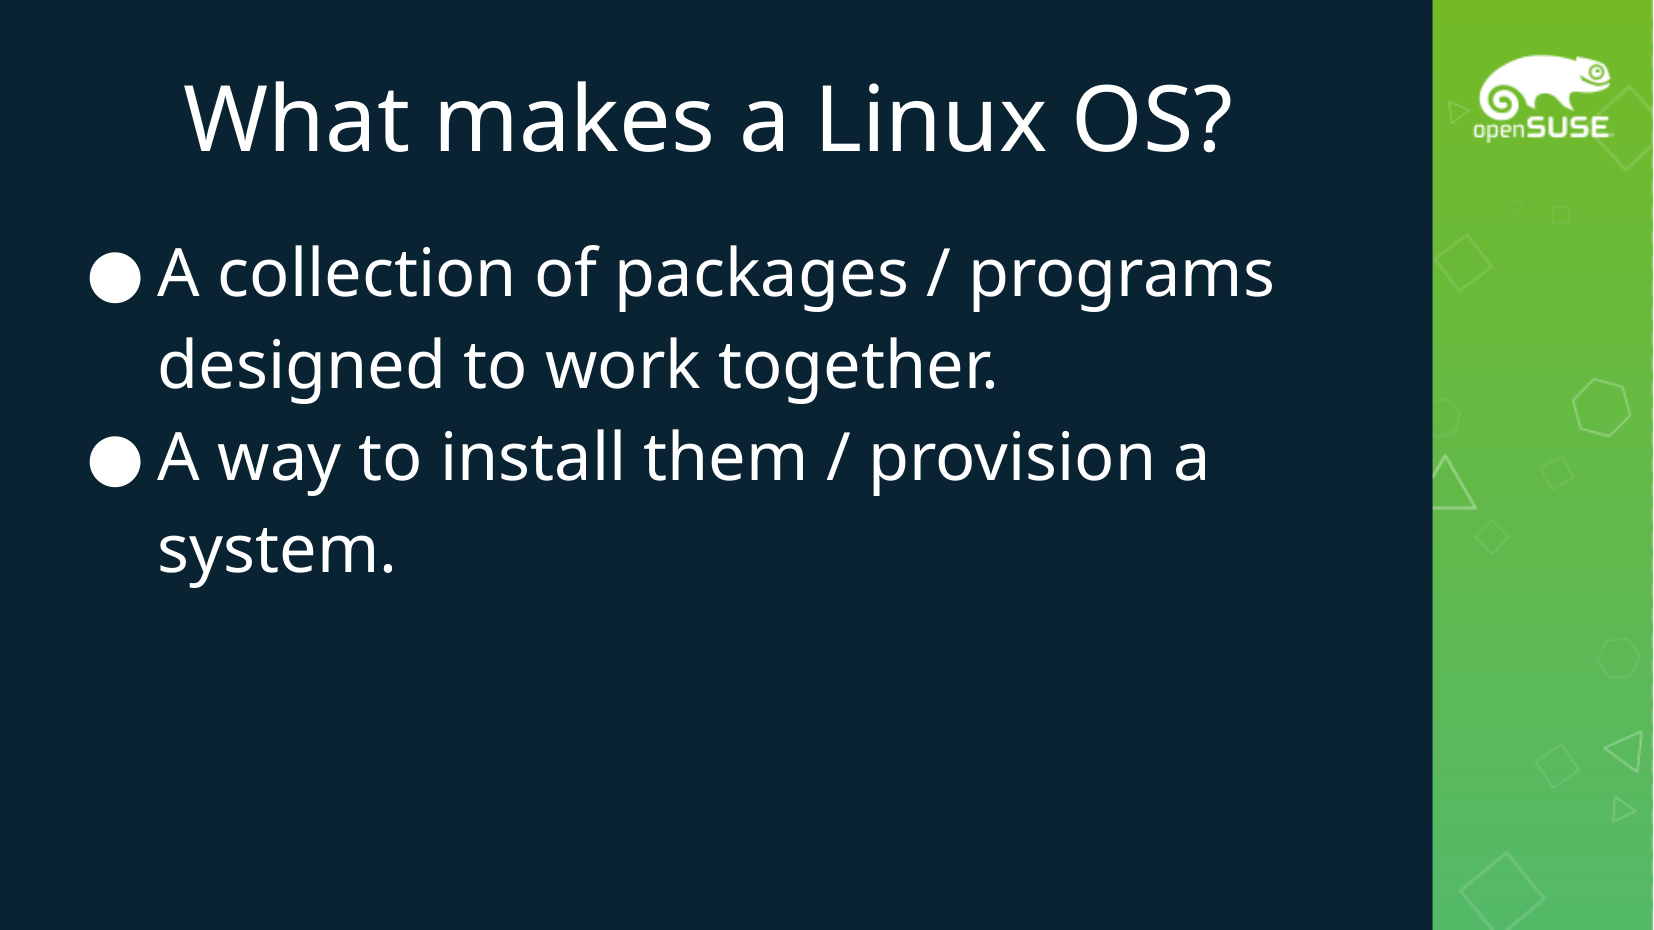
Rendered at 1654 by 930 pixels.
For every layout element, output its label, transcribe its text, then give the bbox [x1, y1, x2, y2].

list A collection of packages / programs designed to work together. A way to install them / provision a system. [82, 217, 1335, 887]
title What makes a Linux OS? [82, 37, 1335, 193]
picture [0, 0, 1654, 930]
